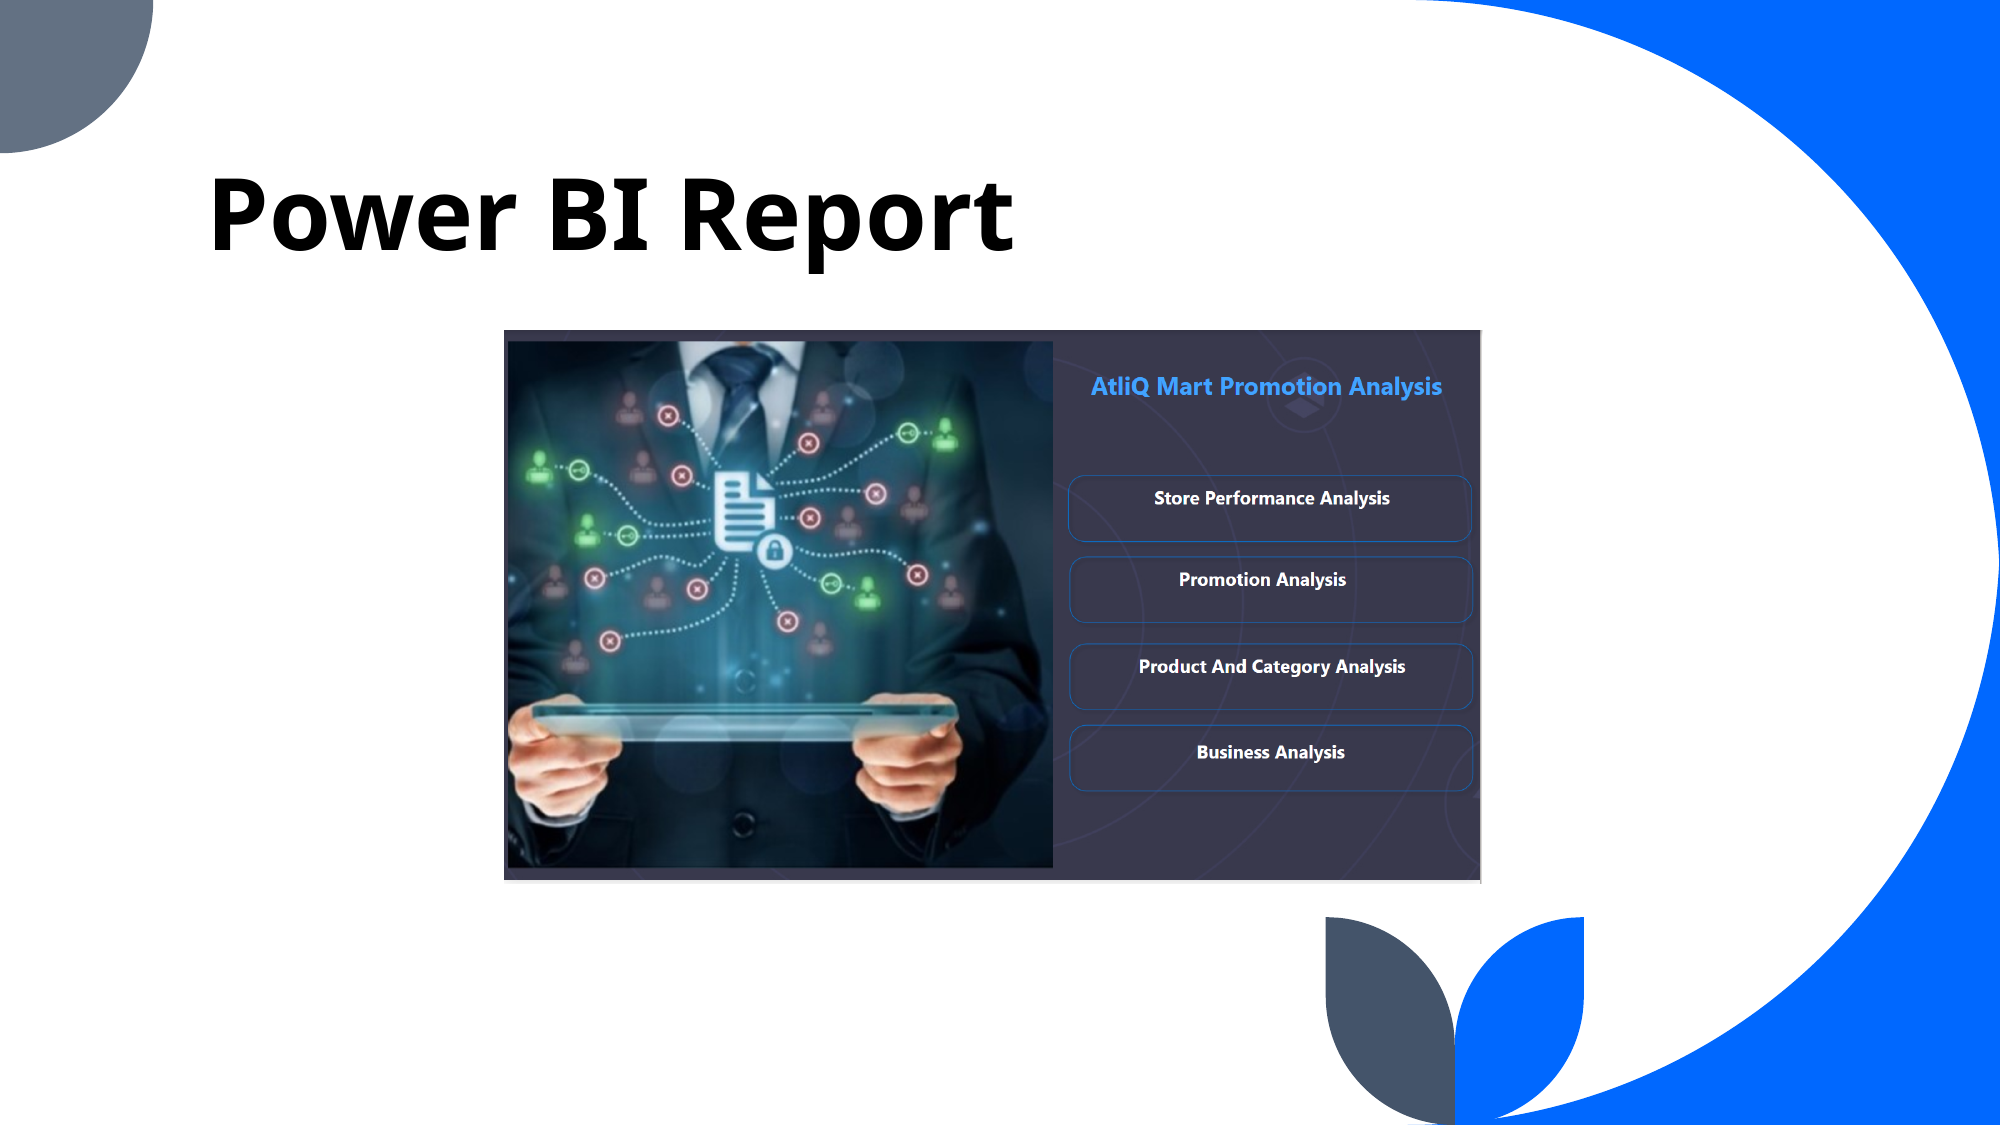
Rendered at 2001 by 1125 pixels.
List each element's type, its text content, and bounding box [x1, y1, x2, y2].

picture [504, 331, 1483, 884]
title Power BI Report [191, 62, 1796, 280]
